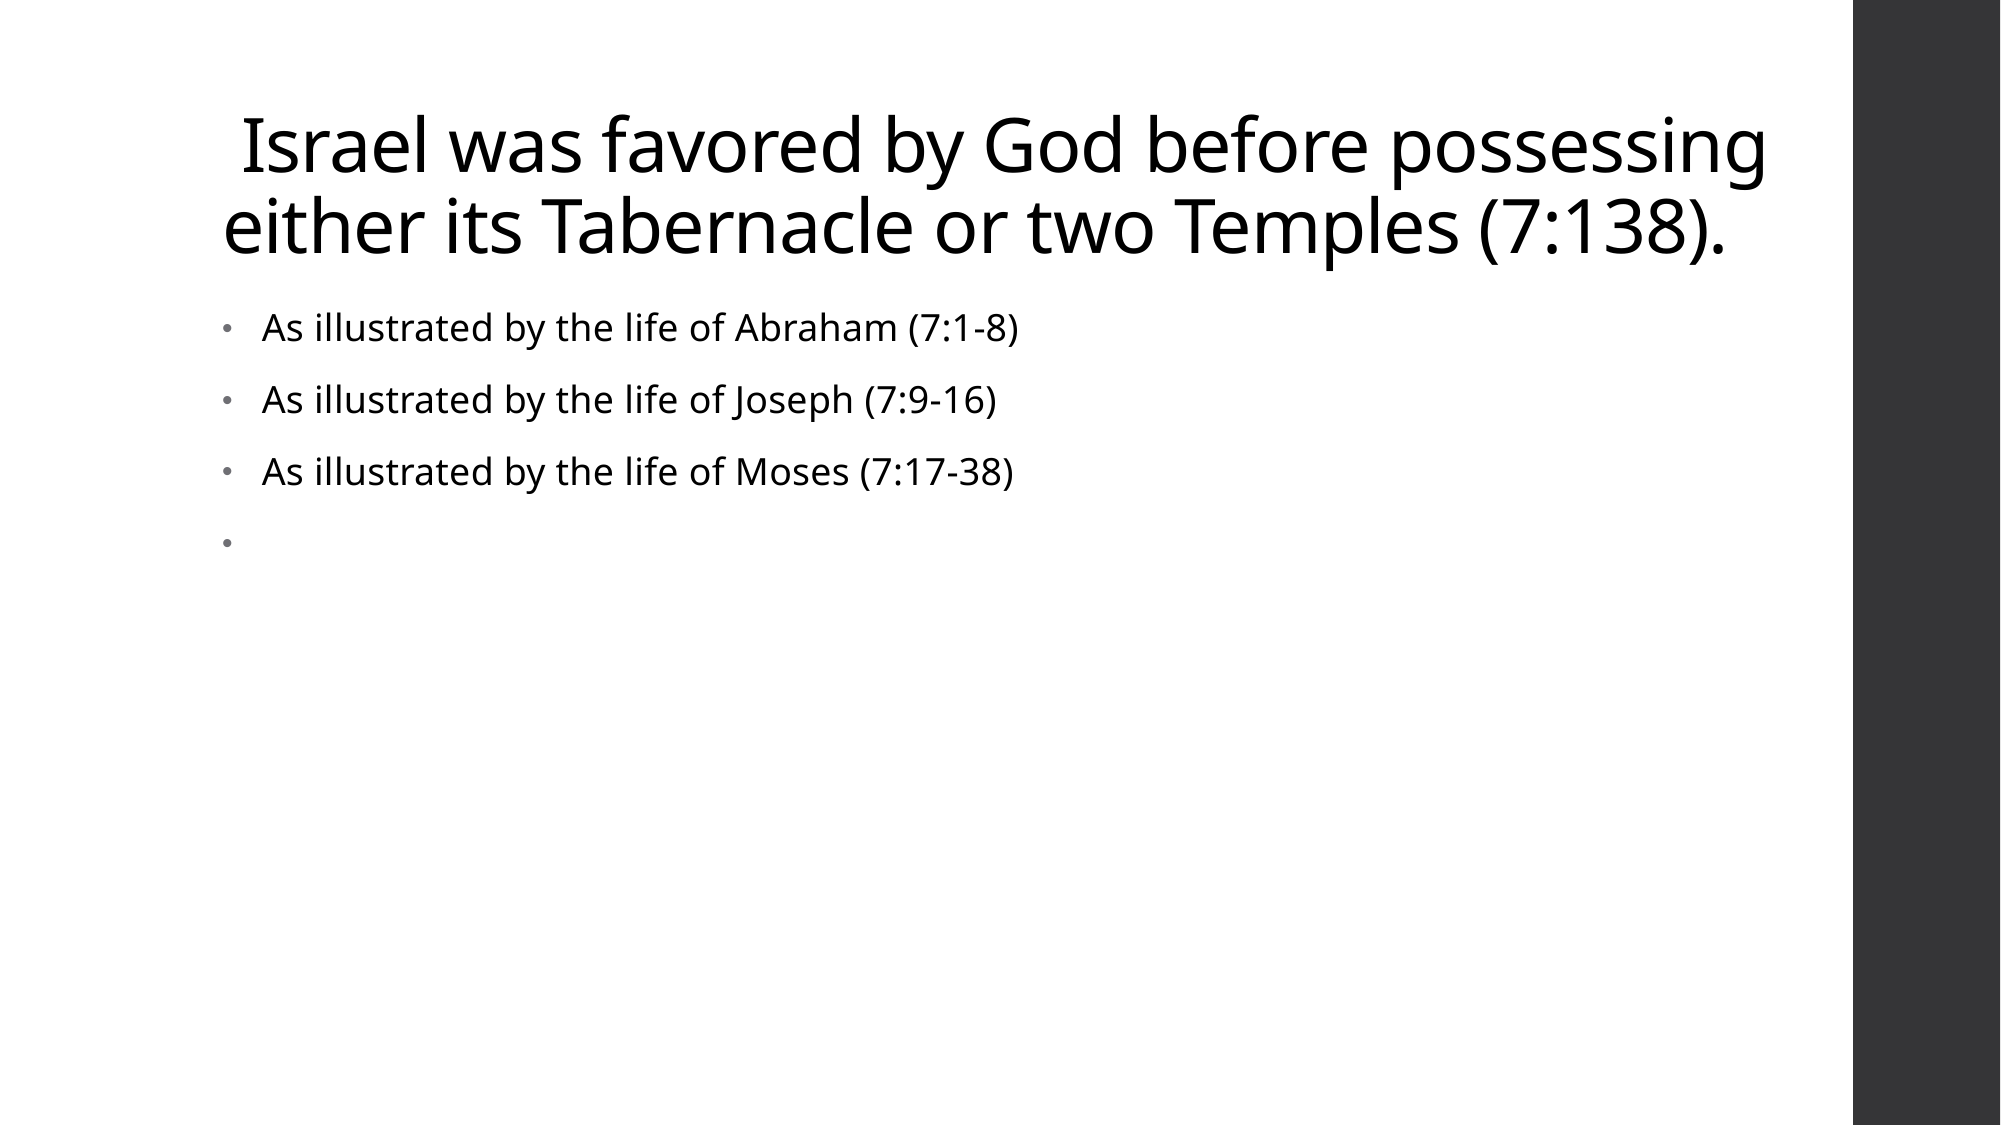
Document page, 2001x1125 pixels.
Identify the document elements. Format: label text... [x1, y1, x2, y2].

title Israel was favored by God before possessing either its Tabernacle or two Temples (7:138). [206, 60, 1797, 278]
list As illustrated by the life of Abraham (7:1-8) As illustrated by the life of Joseph (7:9-16) As illustrated by the life of Moses (7:17-38) [206, 299, 1617, 1014]
